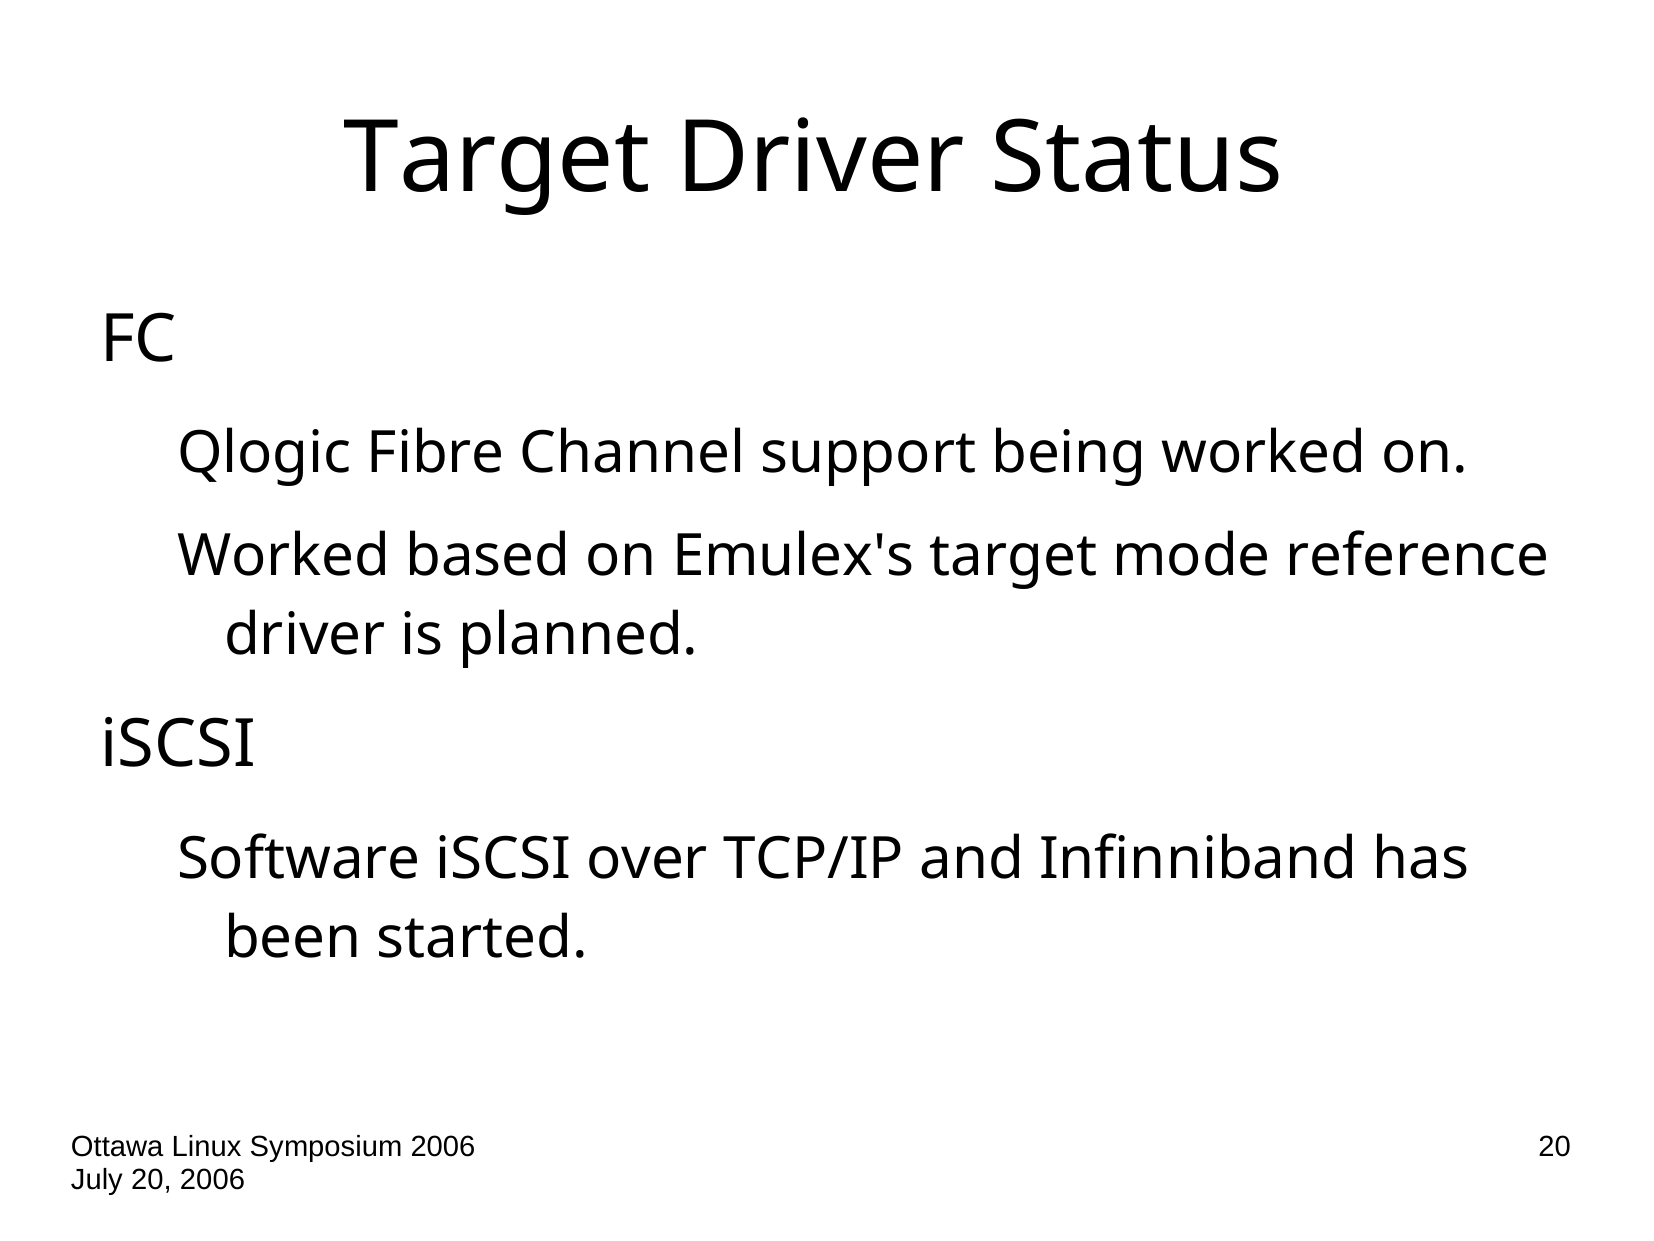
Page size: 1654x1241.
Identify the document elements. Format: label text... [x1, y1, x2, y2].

list FC Qlogic Fibre Channel support being worked on. Worked based on Emulex's target mode reference driver is planned. iSCSI Software iSCSI over TCP/IP and Infinniband has been started. [82, 290, 1571, 1152]
title Target Driver Status [82, 49, 1571, 257]
